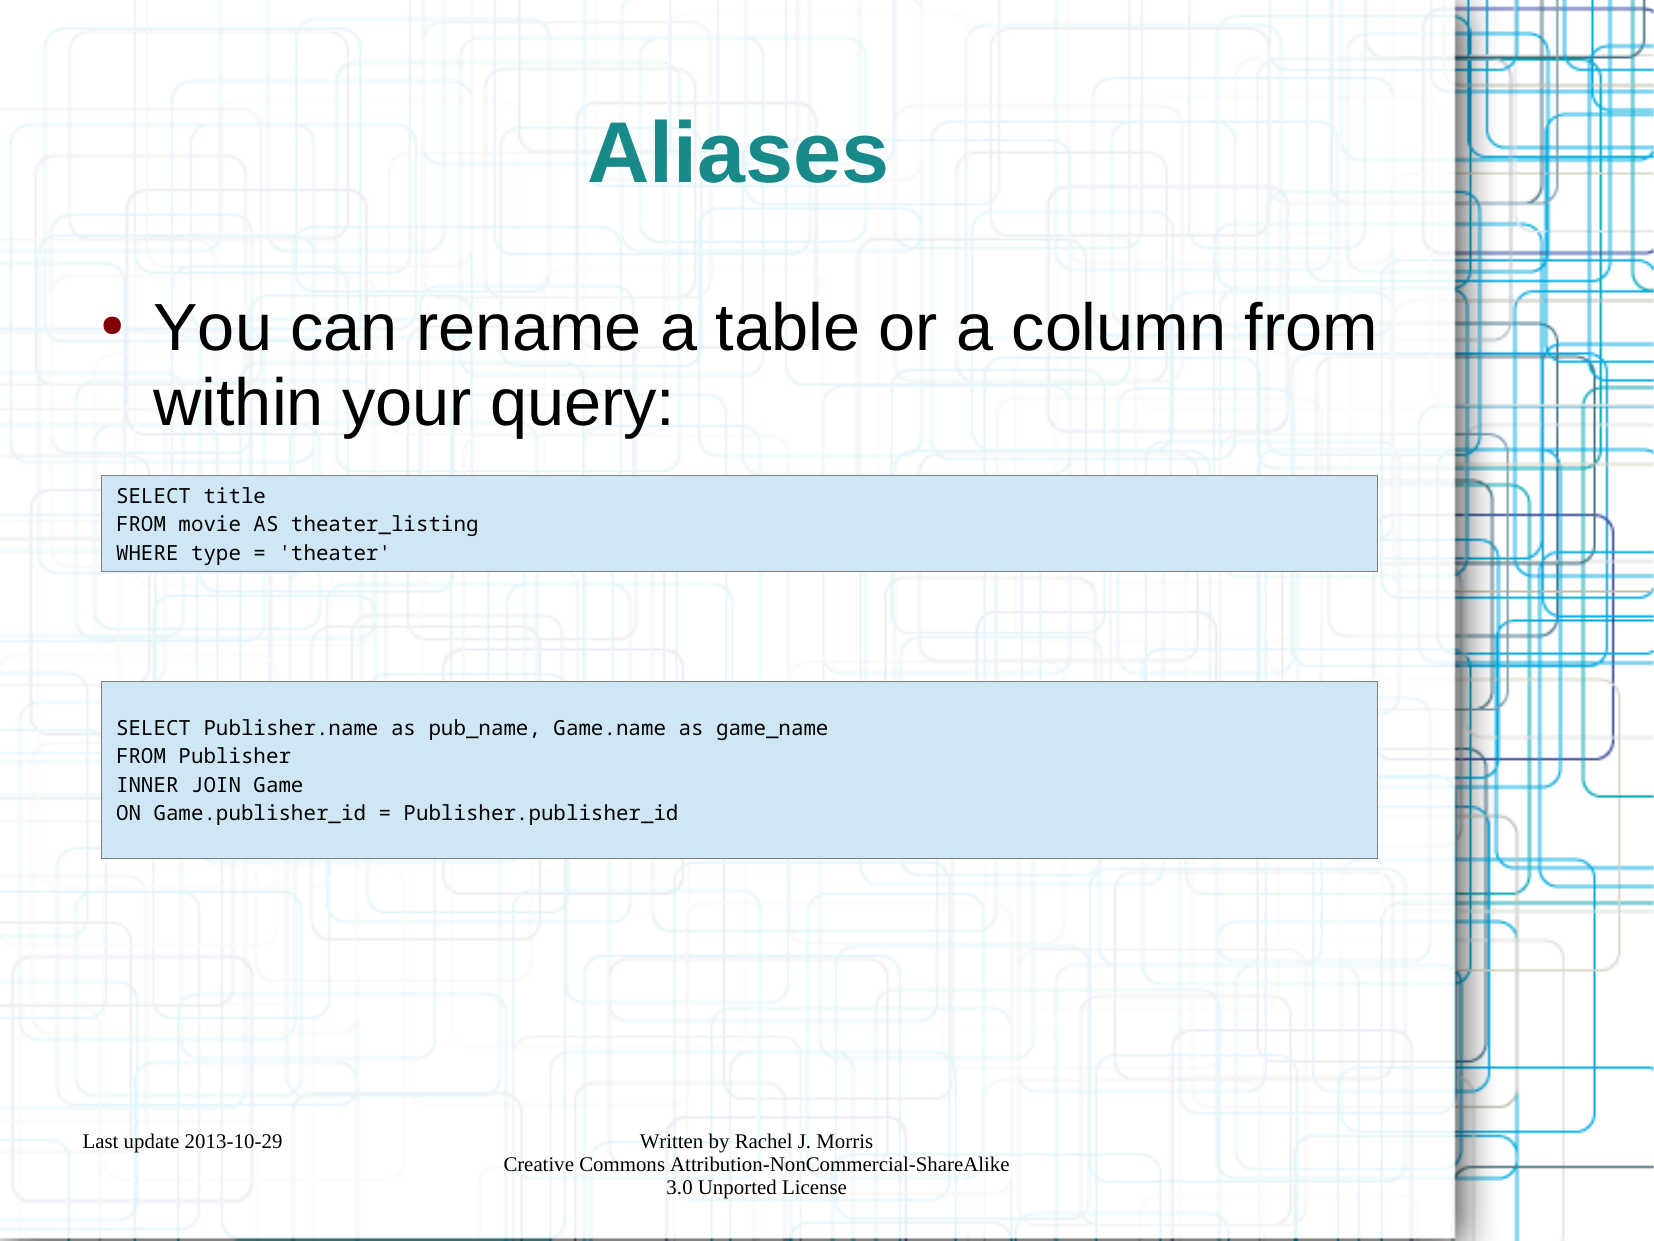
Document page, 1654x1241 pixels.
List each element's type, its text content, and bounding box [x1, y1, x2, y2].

text_box SELECT title FROM movie AS theater_listing WHERE type = 'theater' [101, 475, 1378, 572]
list You can rename a table or a column from within your query: [82, 290, 1418, 1010]
text_box SELECT Publisher.name as pub_name, Game.name as game_name FROM Publisher INNER JOIN Game ON Game.publisher_id = Publisher.publisher_id [101, 681, 1378, 859]
title Aliases [59, 49, 1418, 257]
picture [0, 0, 1654, 1241]
